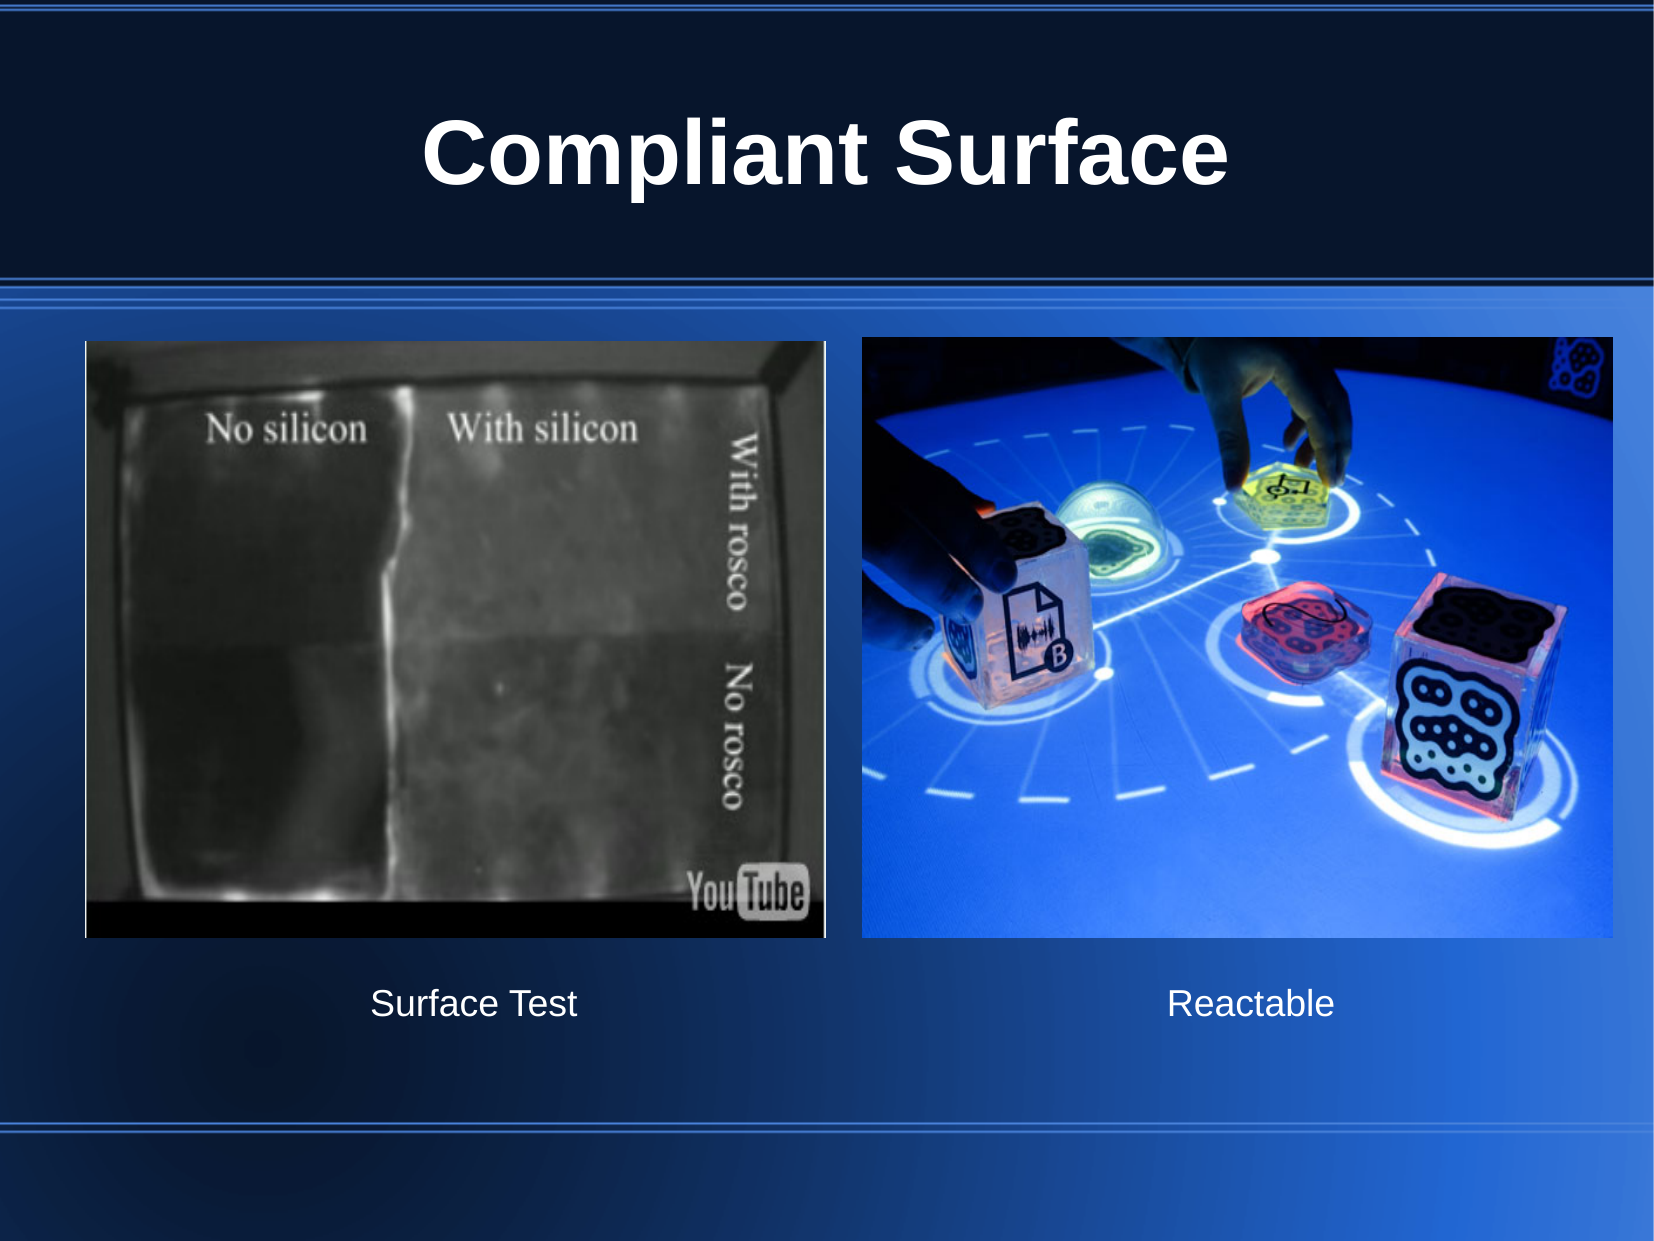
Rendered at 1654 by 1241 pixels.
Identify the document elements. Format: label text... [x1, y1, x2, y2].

picture [0, 0, 1654, 1241]
title Compliant Surface [82, 56, 1571, 250]
text_box Reactable [1087, 975, 1415, 1046]
text_box Surface Test [310, 975, 638, 1046]
